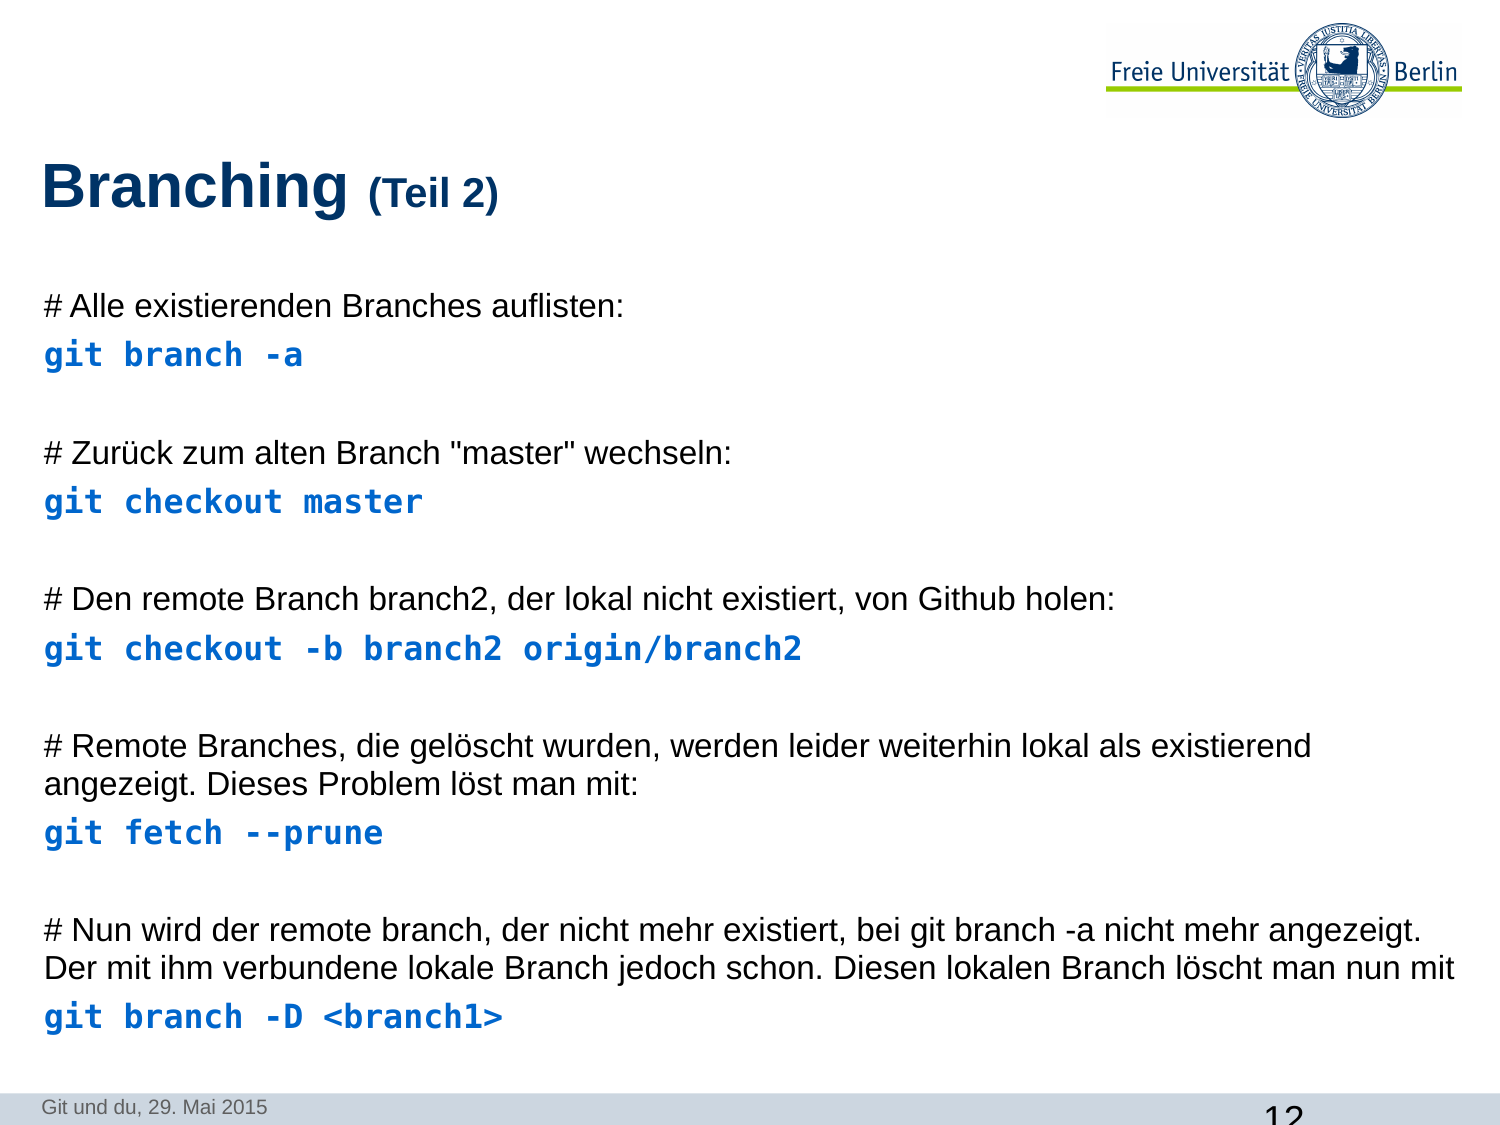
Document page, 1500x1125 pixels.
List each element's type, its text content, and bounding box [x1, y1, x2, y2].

title Branching (Teil 2) [41, 150, 1460, 221]
picture [1106, 23, 1462, 118]
list # Alle existierenden Branches auflisten: git branch -a # Zurück zum alten Branch "master" wechseln: git checkout master # Den remote Branch branch2, der lokal nicht existiert, von Github holen: git checkout -b branch2 origin/branch2 # Remote Branches, die gelöscht wurden, werden leider weiterhin lokal als existierend angezeigt. Dieses Problem löst man mit: git fetch --prune # Nun wird der remote branch, der nicht mehr existiert, bei git branch -a nicht mehr angezeigt. Der mit ihm verbundene lokale Branch jedoch schon. Diesen lokalen Branch löscht man nun mit git branch -D <branch1> [43, 239, 1462, 1038]
